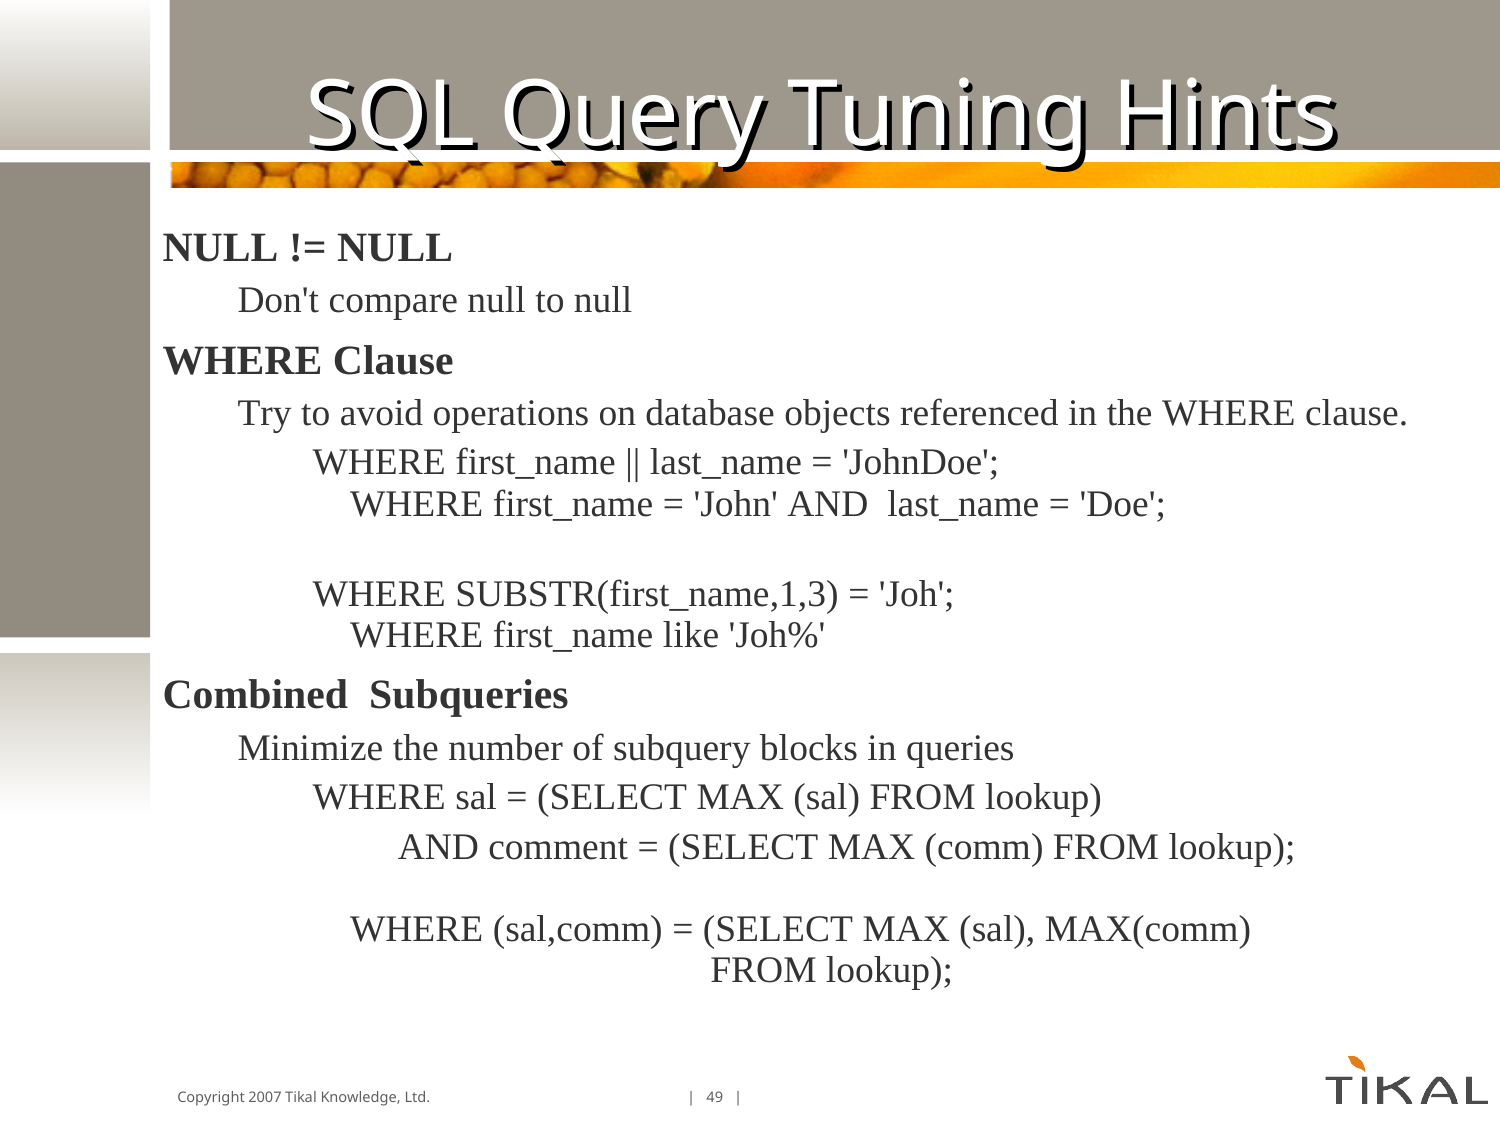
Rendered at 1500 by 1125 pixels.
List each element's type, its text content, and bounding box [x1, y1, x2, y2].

list NULL != NULL Don't compare null to null WHERE Clause Try to avoid operations on database objects referenced in the WHERE clause. WHERE first_name || last_name = 'JohnDoe'; WHERE first_name = 'John' AND last_name = 'Doe'; WHERE SUBSTR(first_name,1,3) = 'Joh'; WHERE first_name like 'Joh%' Combined Subqueries Minimize the number of subquery blocks in queries WHERE sal = (SELECT MAX (sal) FROM lookup) AND comment = (SELECT MAX (comm) FROM lookup); WHERE (sal,comm) = (SELECT MAX (sal), MAX(comm) FROM lookup); [162, 224, 1463, 1013]
picture [1312, 1034, 1500, 1125]
title SQL Query Tuning Hints [169, 0, 1499, 221]
